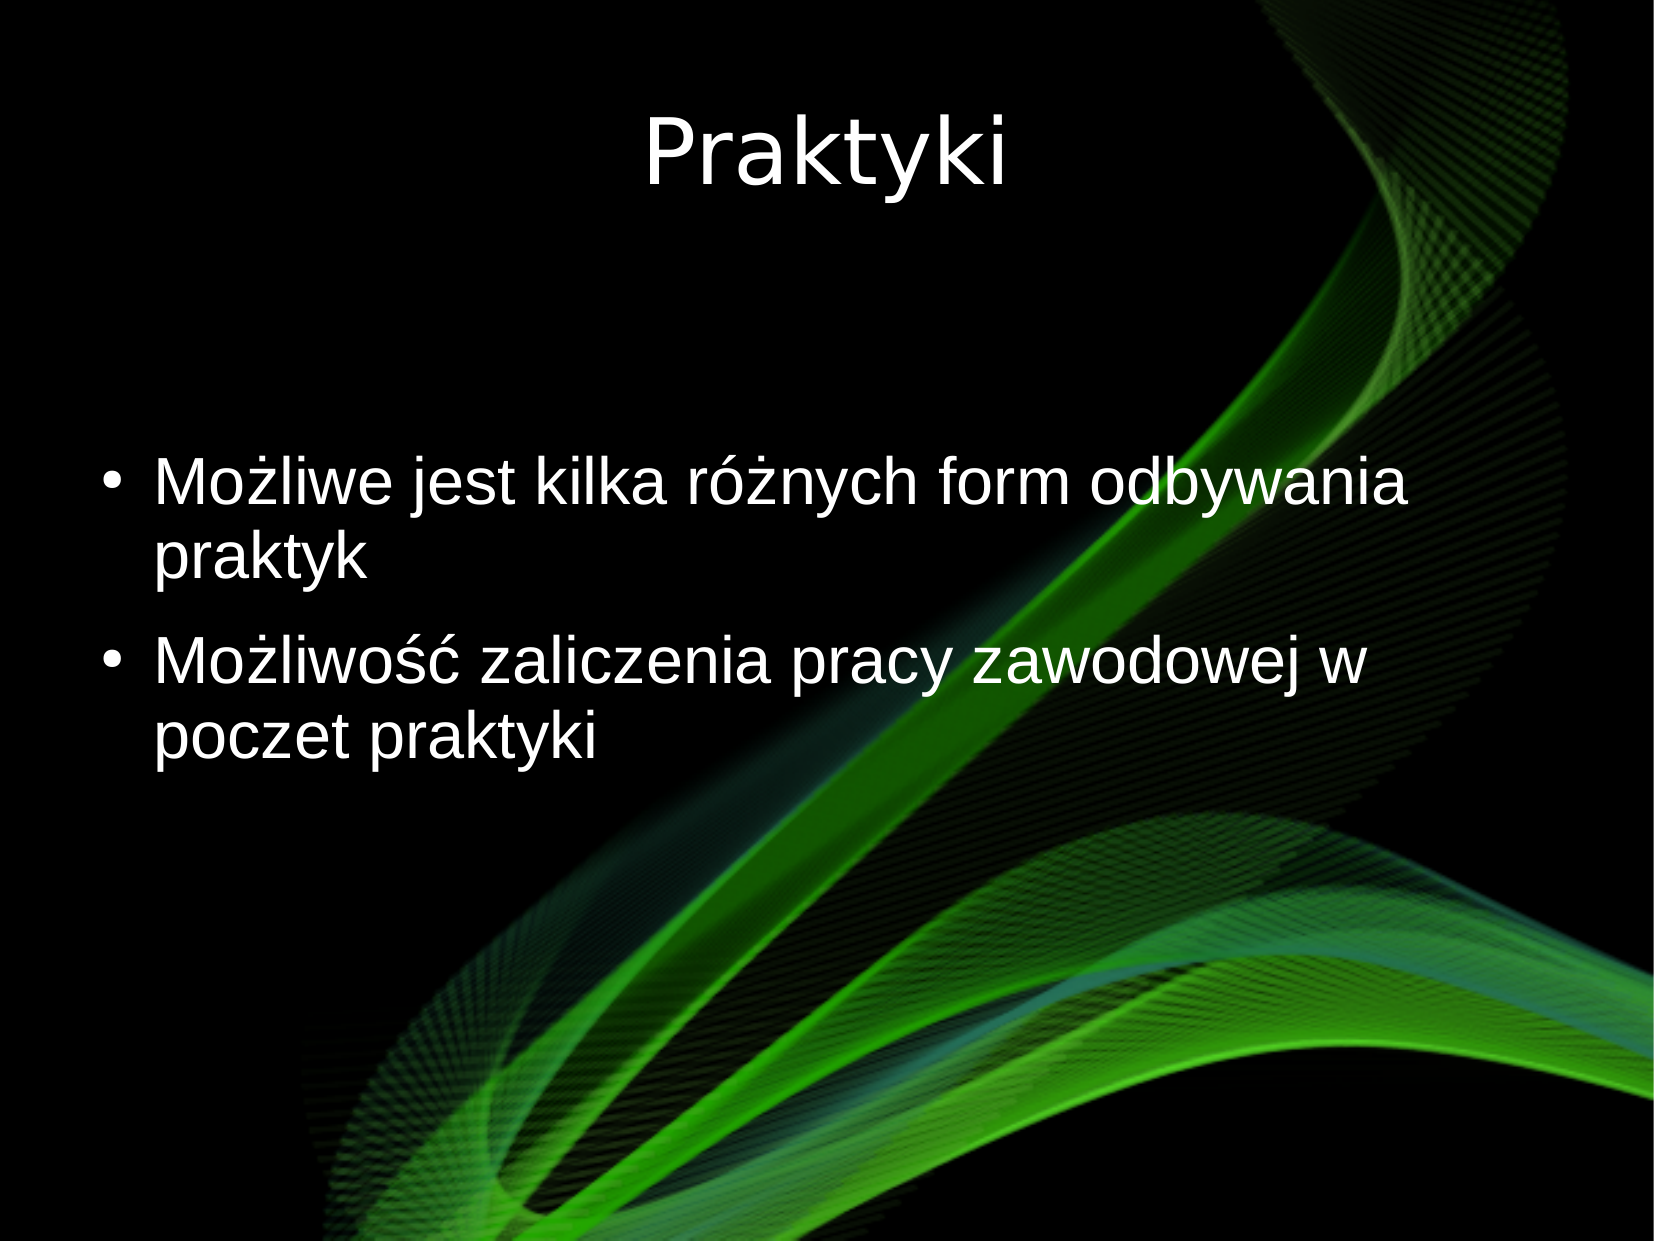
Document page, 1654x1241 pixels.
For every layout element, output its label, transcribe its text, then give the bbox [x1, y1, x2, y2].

picture [0, 0, 1654, 1241]
title Praktyki [82, 49, 1571, 257]
list Możliwe jest kilka różnych form odbywania praktyk Możliwość zaliczenia pracy zawodowej w poczet praktyki [82, 443, 1571, 792]
